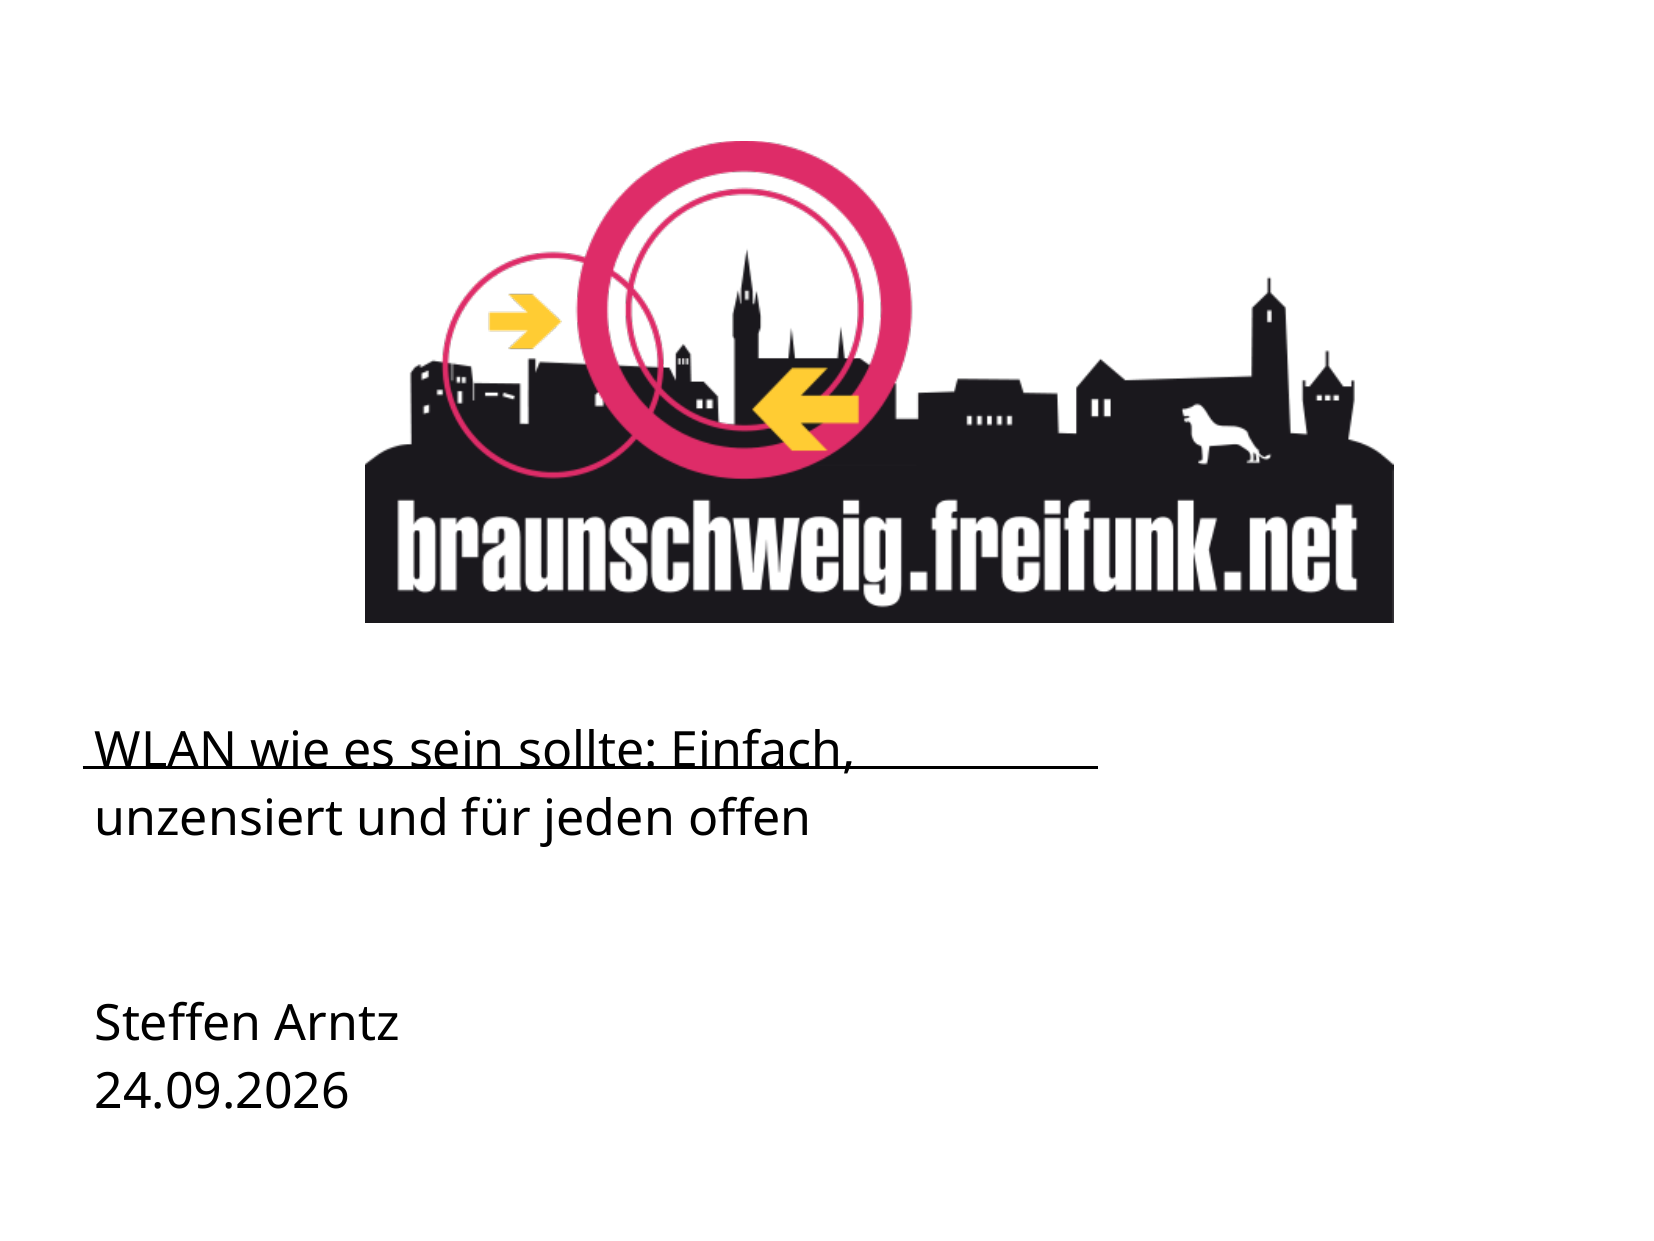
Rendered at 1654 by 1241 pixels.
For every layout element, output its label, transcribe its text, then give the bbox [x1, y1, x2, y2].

picture [365, 141, 1394, 623]
title WLAN wie es sein sollte: Einfach, unzensiert und für jeden offen Steffen Arntz 29.11.2014 [94, 773, 1111, 1064]
